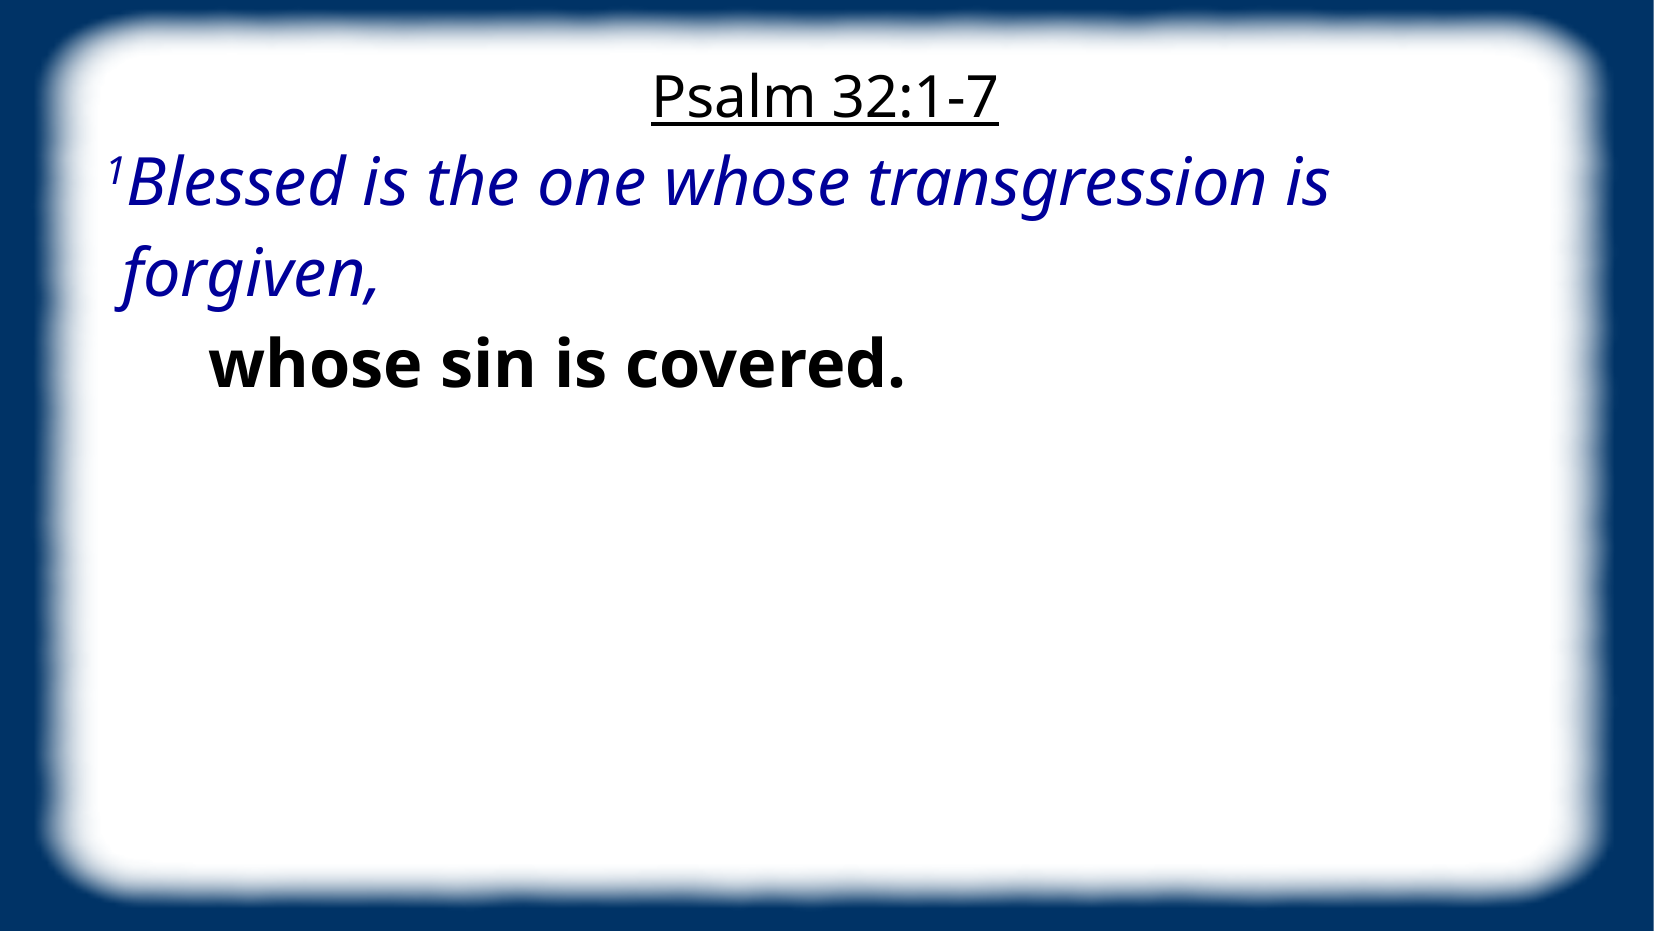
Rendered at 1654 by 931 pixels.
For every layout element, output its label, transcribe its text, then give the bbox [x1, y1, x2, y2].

text_box Psalm 32:1-7 1Blessed is the one whose transgression is forgiven, whose sin is covered. [90, 47, 1561, 466]
picture [0, 0, 1654, 931]
